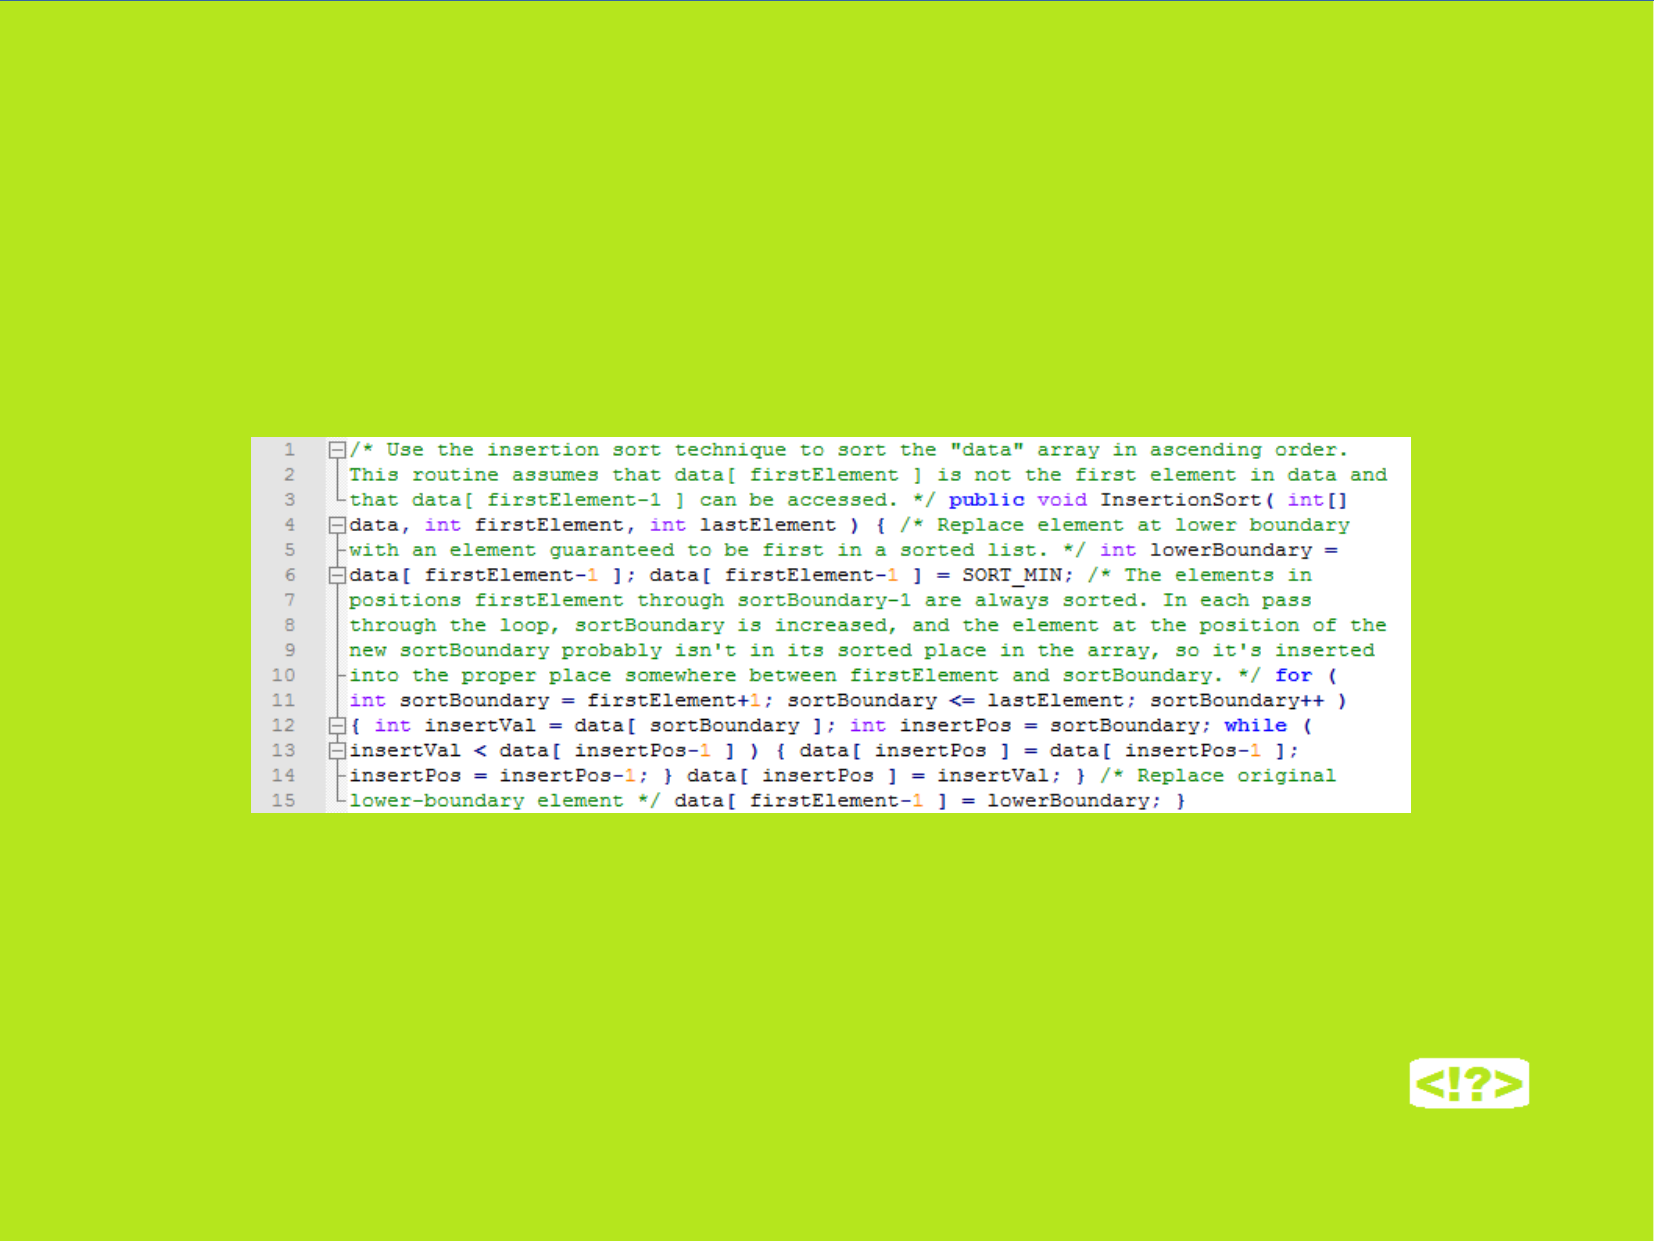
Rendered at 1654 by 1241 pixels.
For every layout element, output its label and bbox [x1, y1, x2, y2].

text_box [0, 0, 1654, 1241]
picture [251, 437, 1411, 813]
picture [1395, 1042, 1546, 1126]
